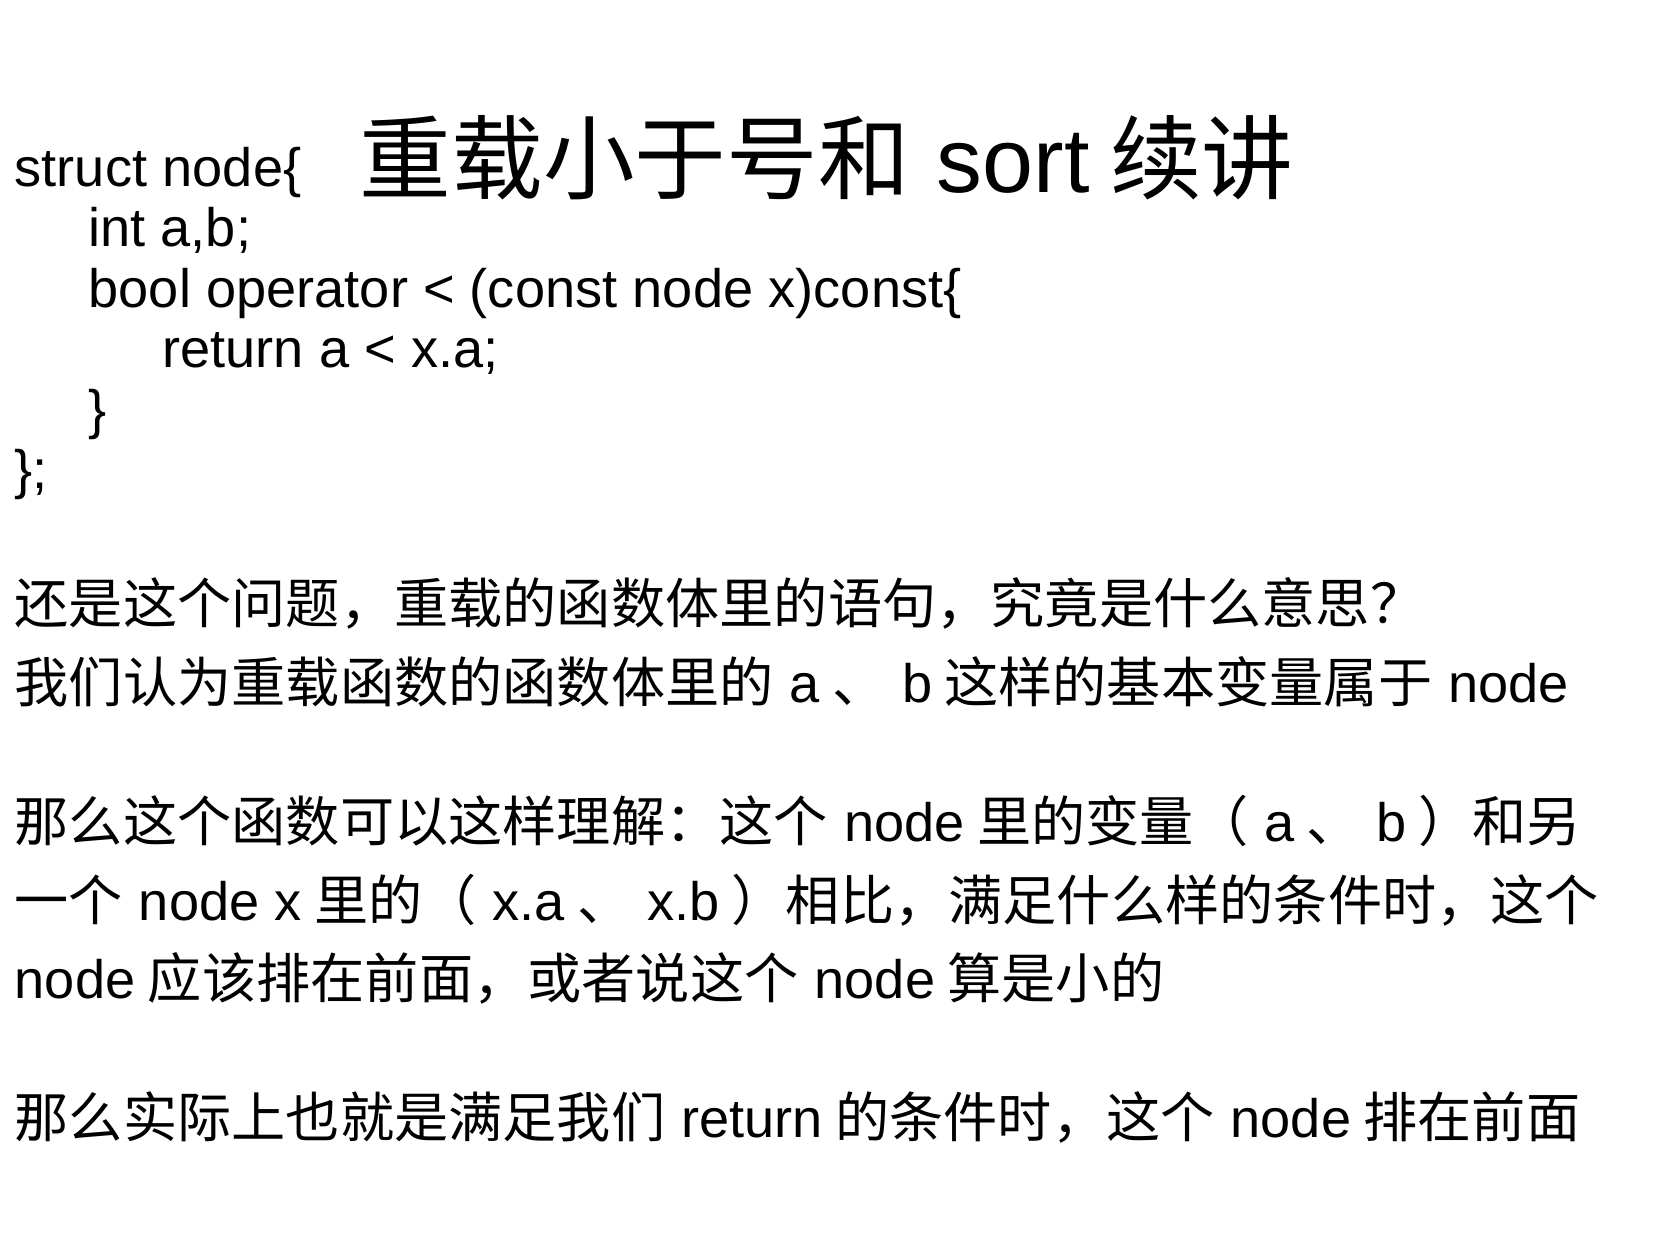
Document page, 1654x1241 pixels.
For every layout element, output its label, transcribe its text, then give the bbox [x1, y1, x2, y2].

title 重载小于号和sort续讲 [82, 49, 1571, 129]
text_box struct node{ int a,b; bool operator < (const node x)const{ return a < x.a; } }; 还是这个问题，重载的函数体里的语句，究竟是什么意思？ 我们认为重载函数的函数体里的a、b这样的基本变量属于node 那么这个函数可以这样理解：这个node里的变量（a、b）和另一个node x里的（x.a、x.b）相比，满足什么样的条件时，这个node应该排在前面，或者说这个node算是小的 那么实际上也就是满足我们return的条件时，这个node排在前面 [0, 129, 1618, 1233]
